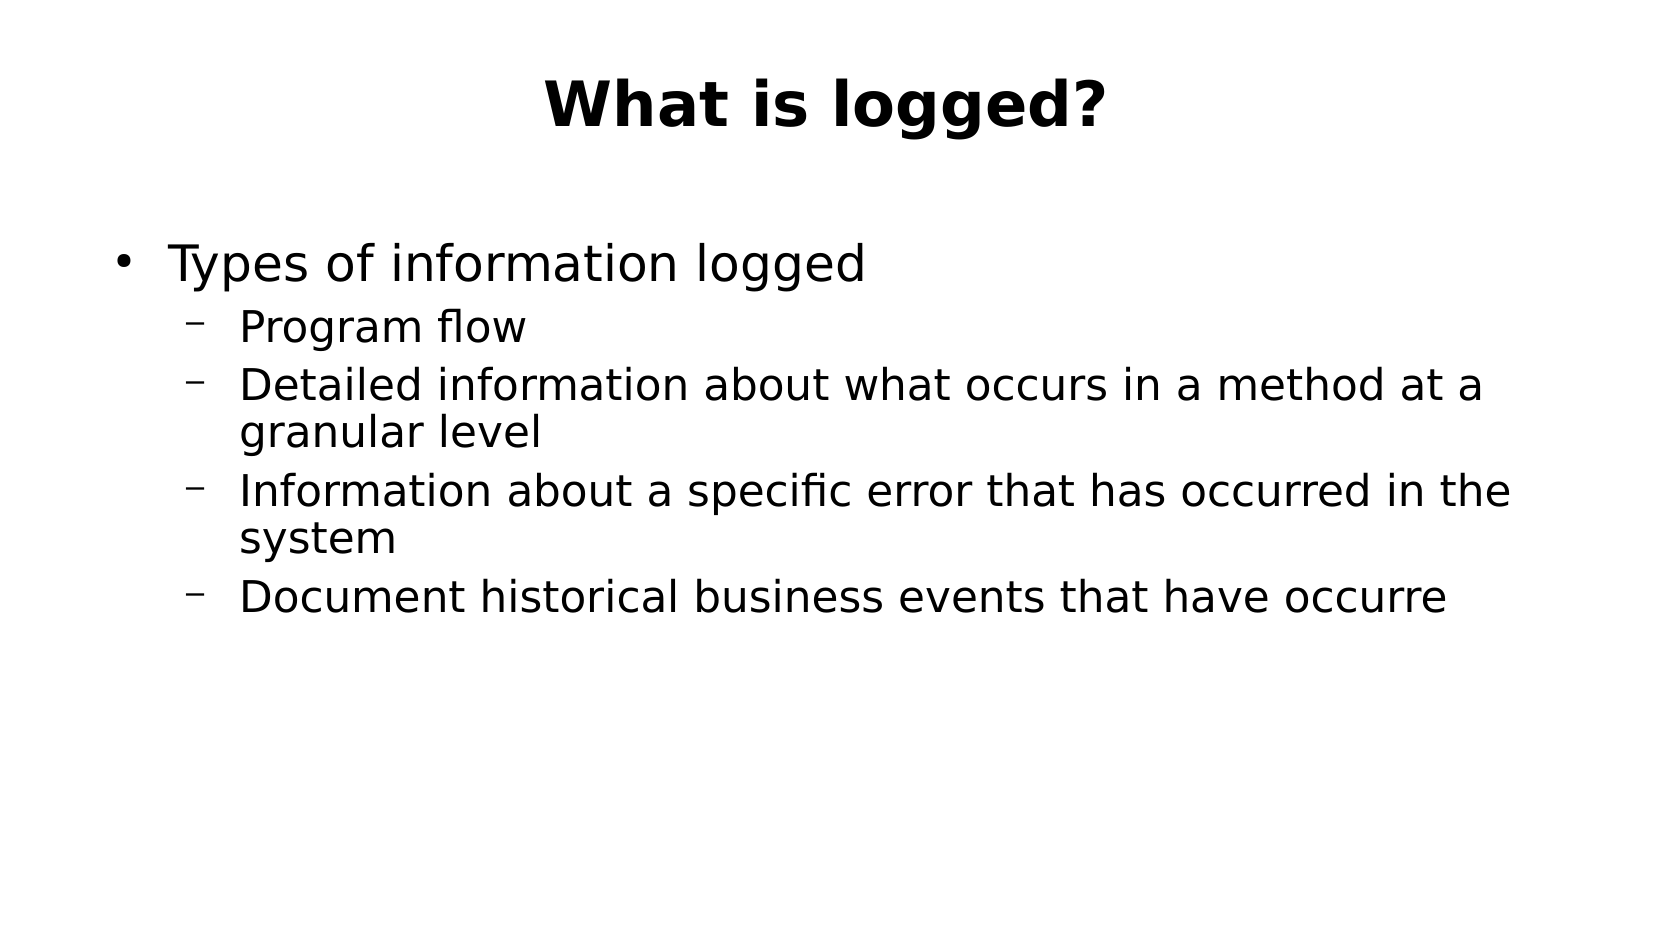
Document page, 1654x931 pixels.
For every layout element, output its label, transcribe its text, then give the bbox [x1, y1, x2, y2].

title What is logged? [82, 36, 1571, 147]
list Types of information logged Program flow Detailed information about what occurs in a method at a granular level Information about a specific error that has occurred in the system Document historical business events that have occurre [82, 168, 1538, 889]
